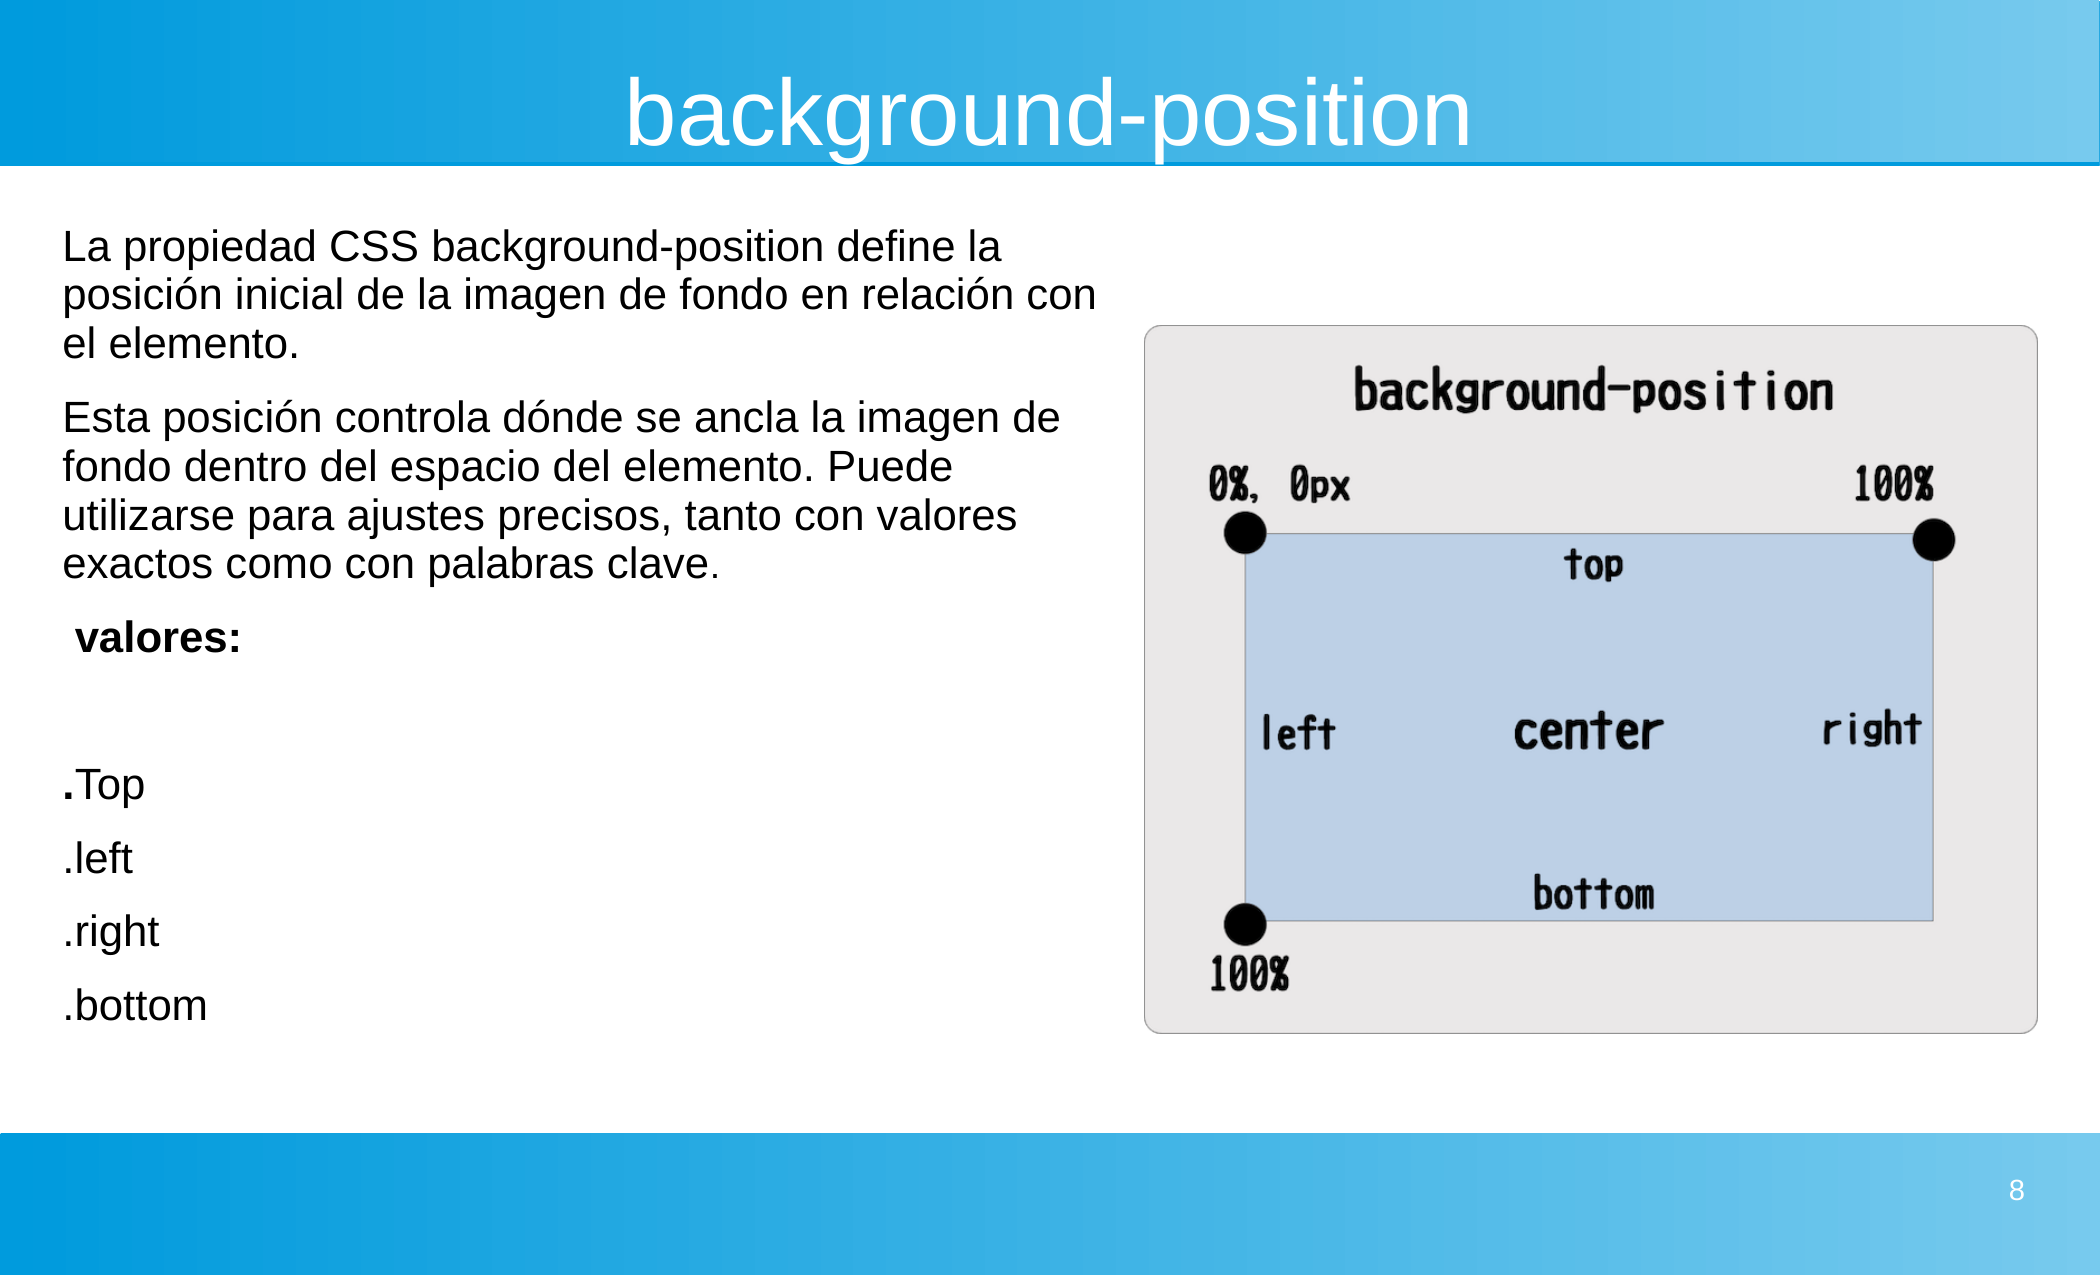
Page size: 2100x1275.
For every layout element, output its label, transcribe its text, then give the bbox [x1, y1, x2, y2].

text_box La propiedad CSS background-position define la posición inicial de la imagen de fondo en relación con el elemento. Esta posición controla dónde se ancla la imagen de fondo dentro del espacio del elemento. Puede utilizarse para ajustes precisos, tanto con valores exactos como con palabras clave. valores: .Top .left .right .bottom [47, 147, 1123, 1004]
title background-position [74, 59, 2025, 167]
picture [1144, 325, 2038, 1034]
